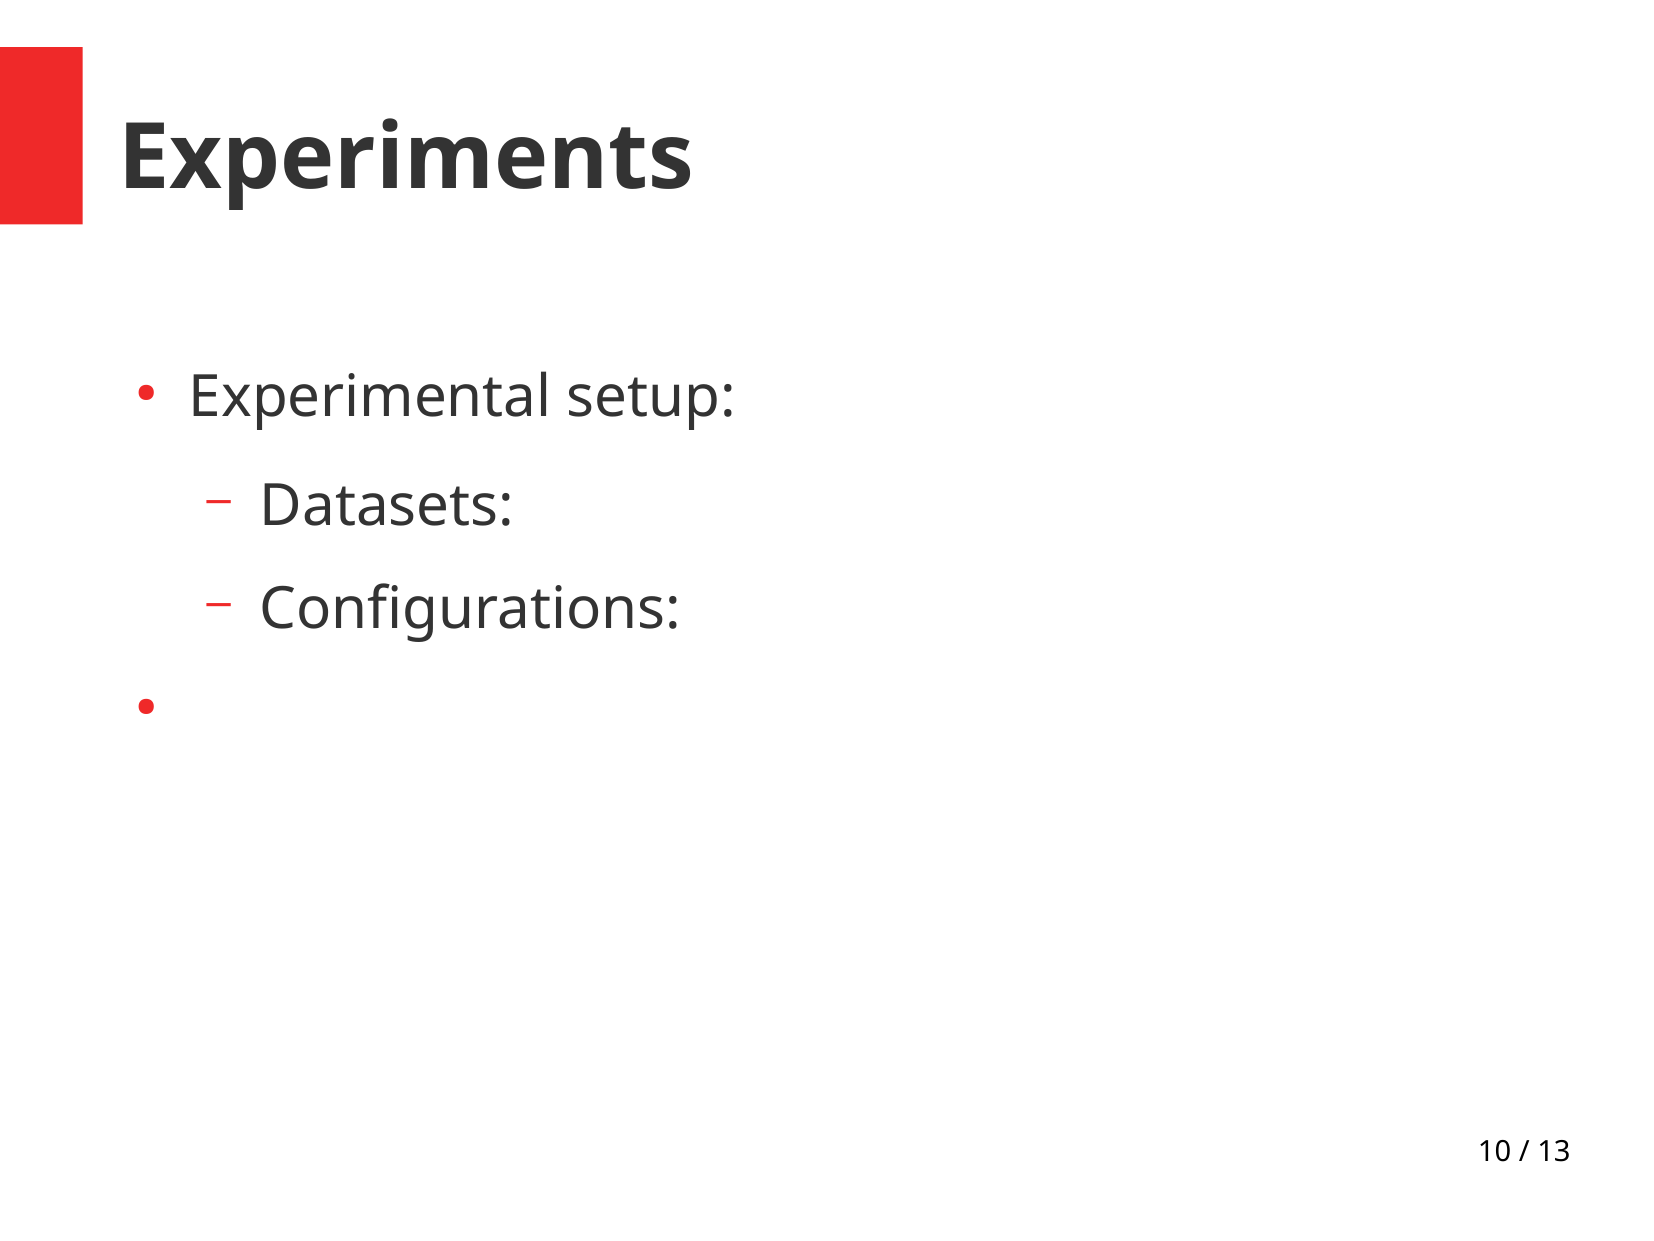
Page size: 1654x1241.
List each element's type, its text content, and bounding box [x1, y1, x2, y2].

list Experimental setup: Datasets: Configurations: [118, 354, 1536, 1074]
title Experiments [118, 49, 1571, 257]
